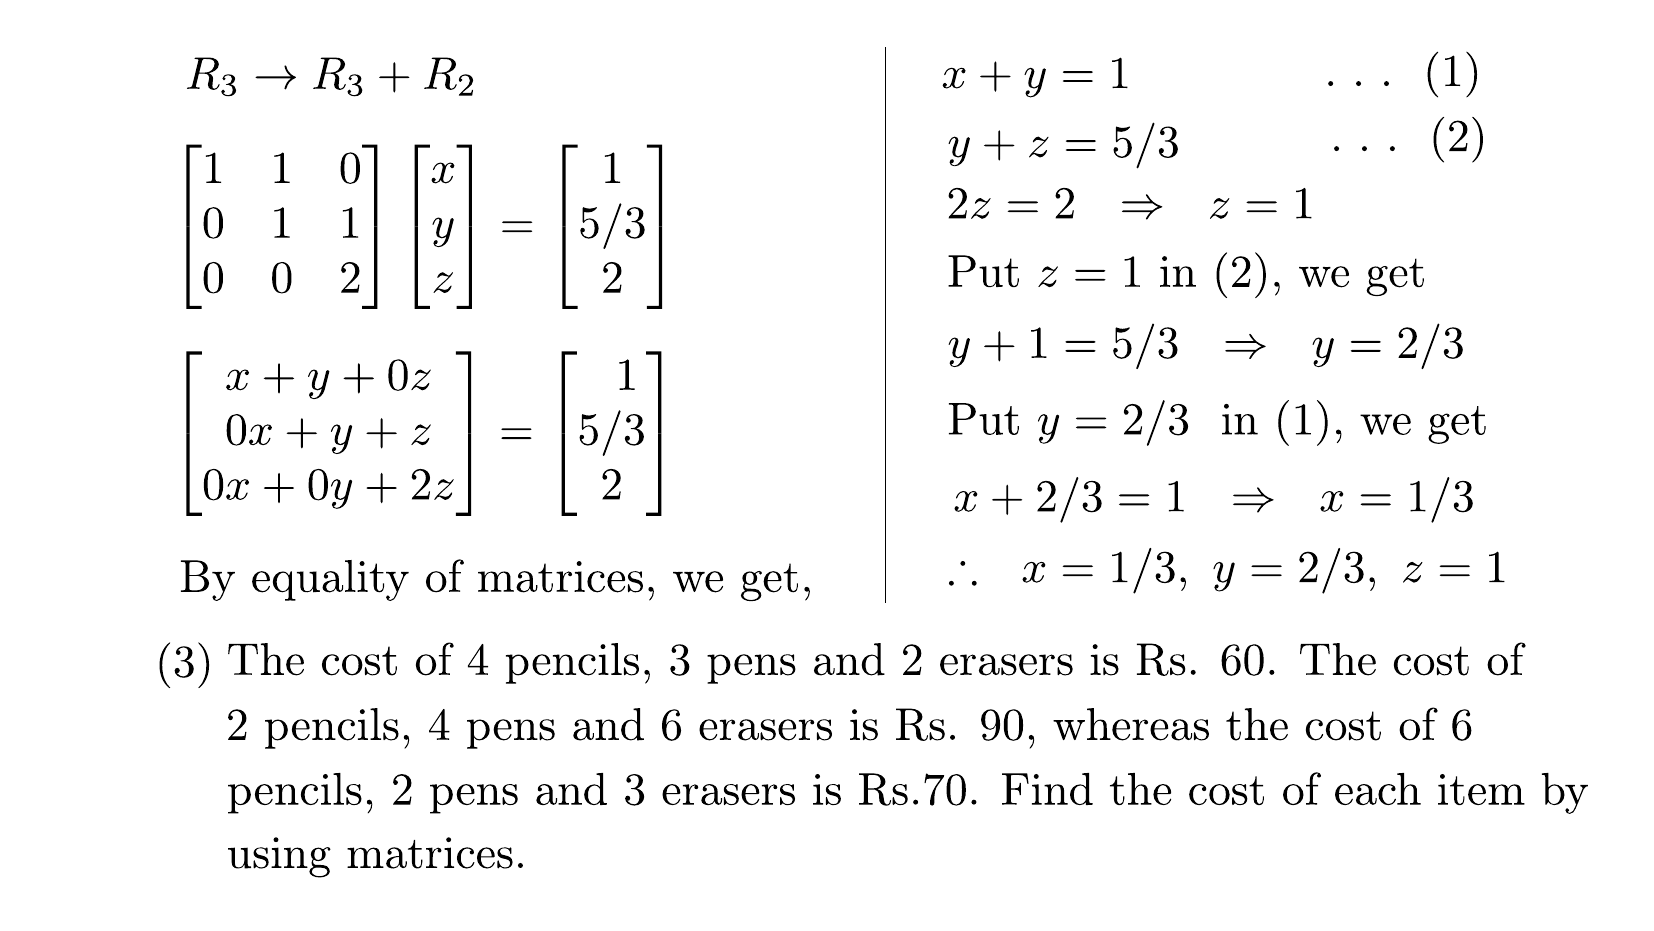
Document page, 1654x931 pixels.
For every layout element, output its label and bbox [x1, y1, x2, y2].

text_box [948, 400, 1486, 446]
text_box [186, 57, 474, 97]
text_box [173, 351, 662, 516]
text_box [157, 642, 210, 689]
text_box [1332, 116, 1483, 163]
text_box [228, 707, 1472, 749]
subtitle [47, 47, 1607, 898]
text_box [1326, 51, 1478, 98]
text_box [173, 144, 663, 309]
text_box [948, 323, 1463, 370]
text_box [228, 837, 523, 878]
text_box [948, 547, 1505, 594]
text_box [942, 57, 1128, 98]
text_box [228, 772, 1588, 814]
text_box [180, 559, 810, 602]
text_box [948, 252, 1424, 299]
text_box [228, 642, 1526, 684]
text_box [954, 476, 1473, 523]
text_box [948, 187, 1312, 220]
text_box [948, 122, 1178, 169]
